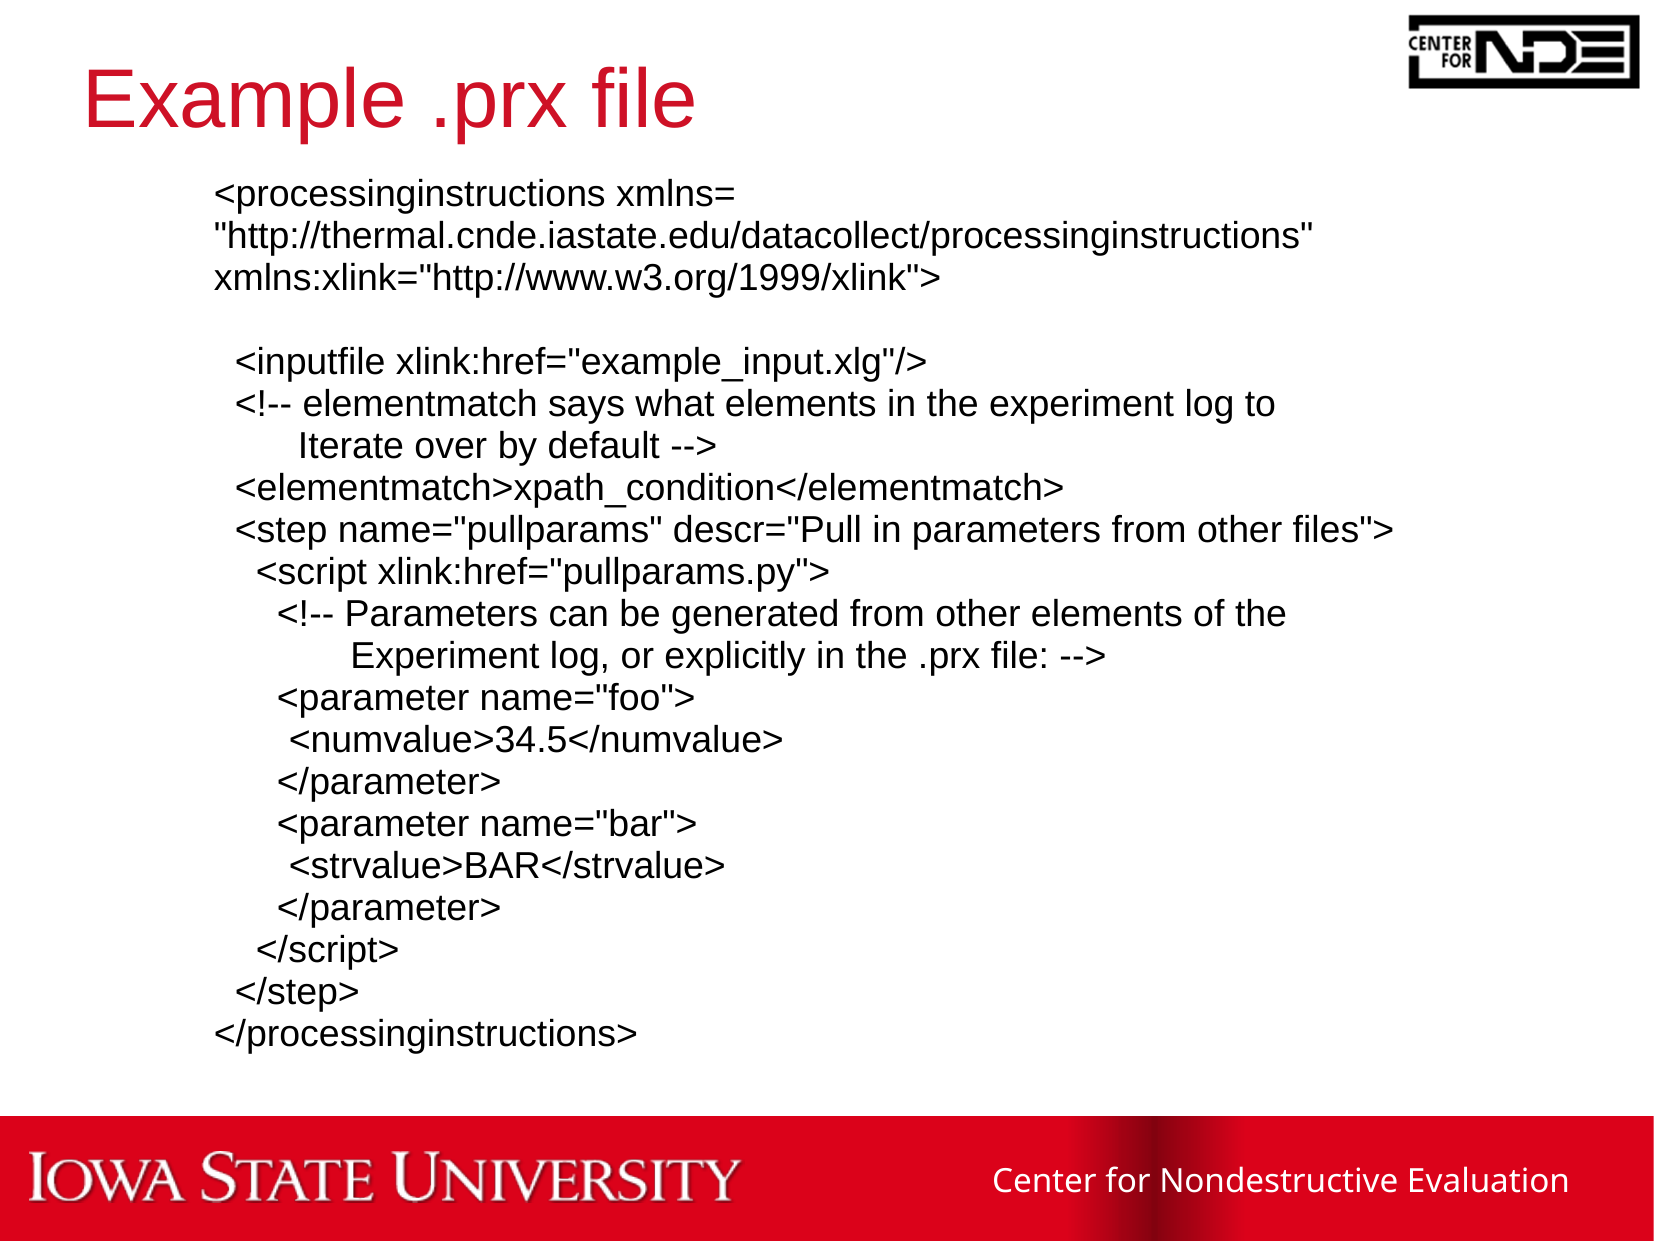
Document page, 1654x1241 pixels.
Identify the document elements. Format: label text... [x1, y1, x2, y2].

title Example .prx file [82, 31, 1407, 167]
picture [1406, 12, 1642, 91]
text_box <processinginstructions xmlns= "http://thermal.cnde.iastate.edu/datacollect/processinginstructions" xmlns:xlink="http://www.w3.org/1999/xlink"> <inputfile xlink:href="example_input.xlg"/> <!-- elementmatch says what elements in the experiment log to Iterate over by default --> <elementmatch>xpath_condition</elementmatch> <step name="pullparams" descr="Pull in parameters from other files"> <script xlink:href="pullparams.py"> <!-- Parameters can be generated from other elements of the Experiment log, or explicitly in the .prx file: --> <parameter name="foo"> <numvalue>34.5</numvalue> </parameter> <parameter name="bar"> <strvalue>BAR</strvalue> </parameter> </script> </step> </processinginstructions> [199, 165, 1411, 1104]
picture [0, 1116, 1654, 1241]
